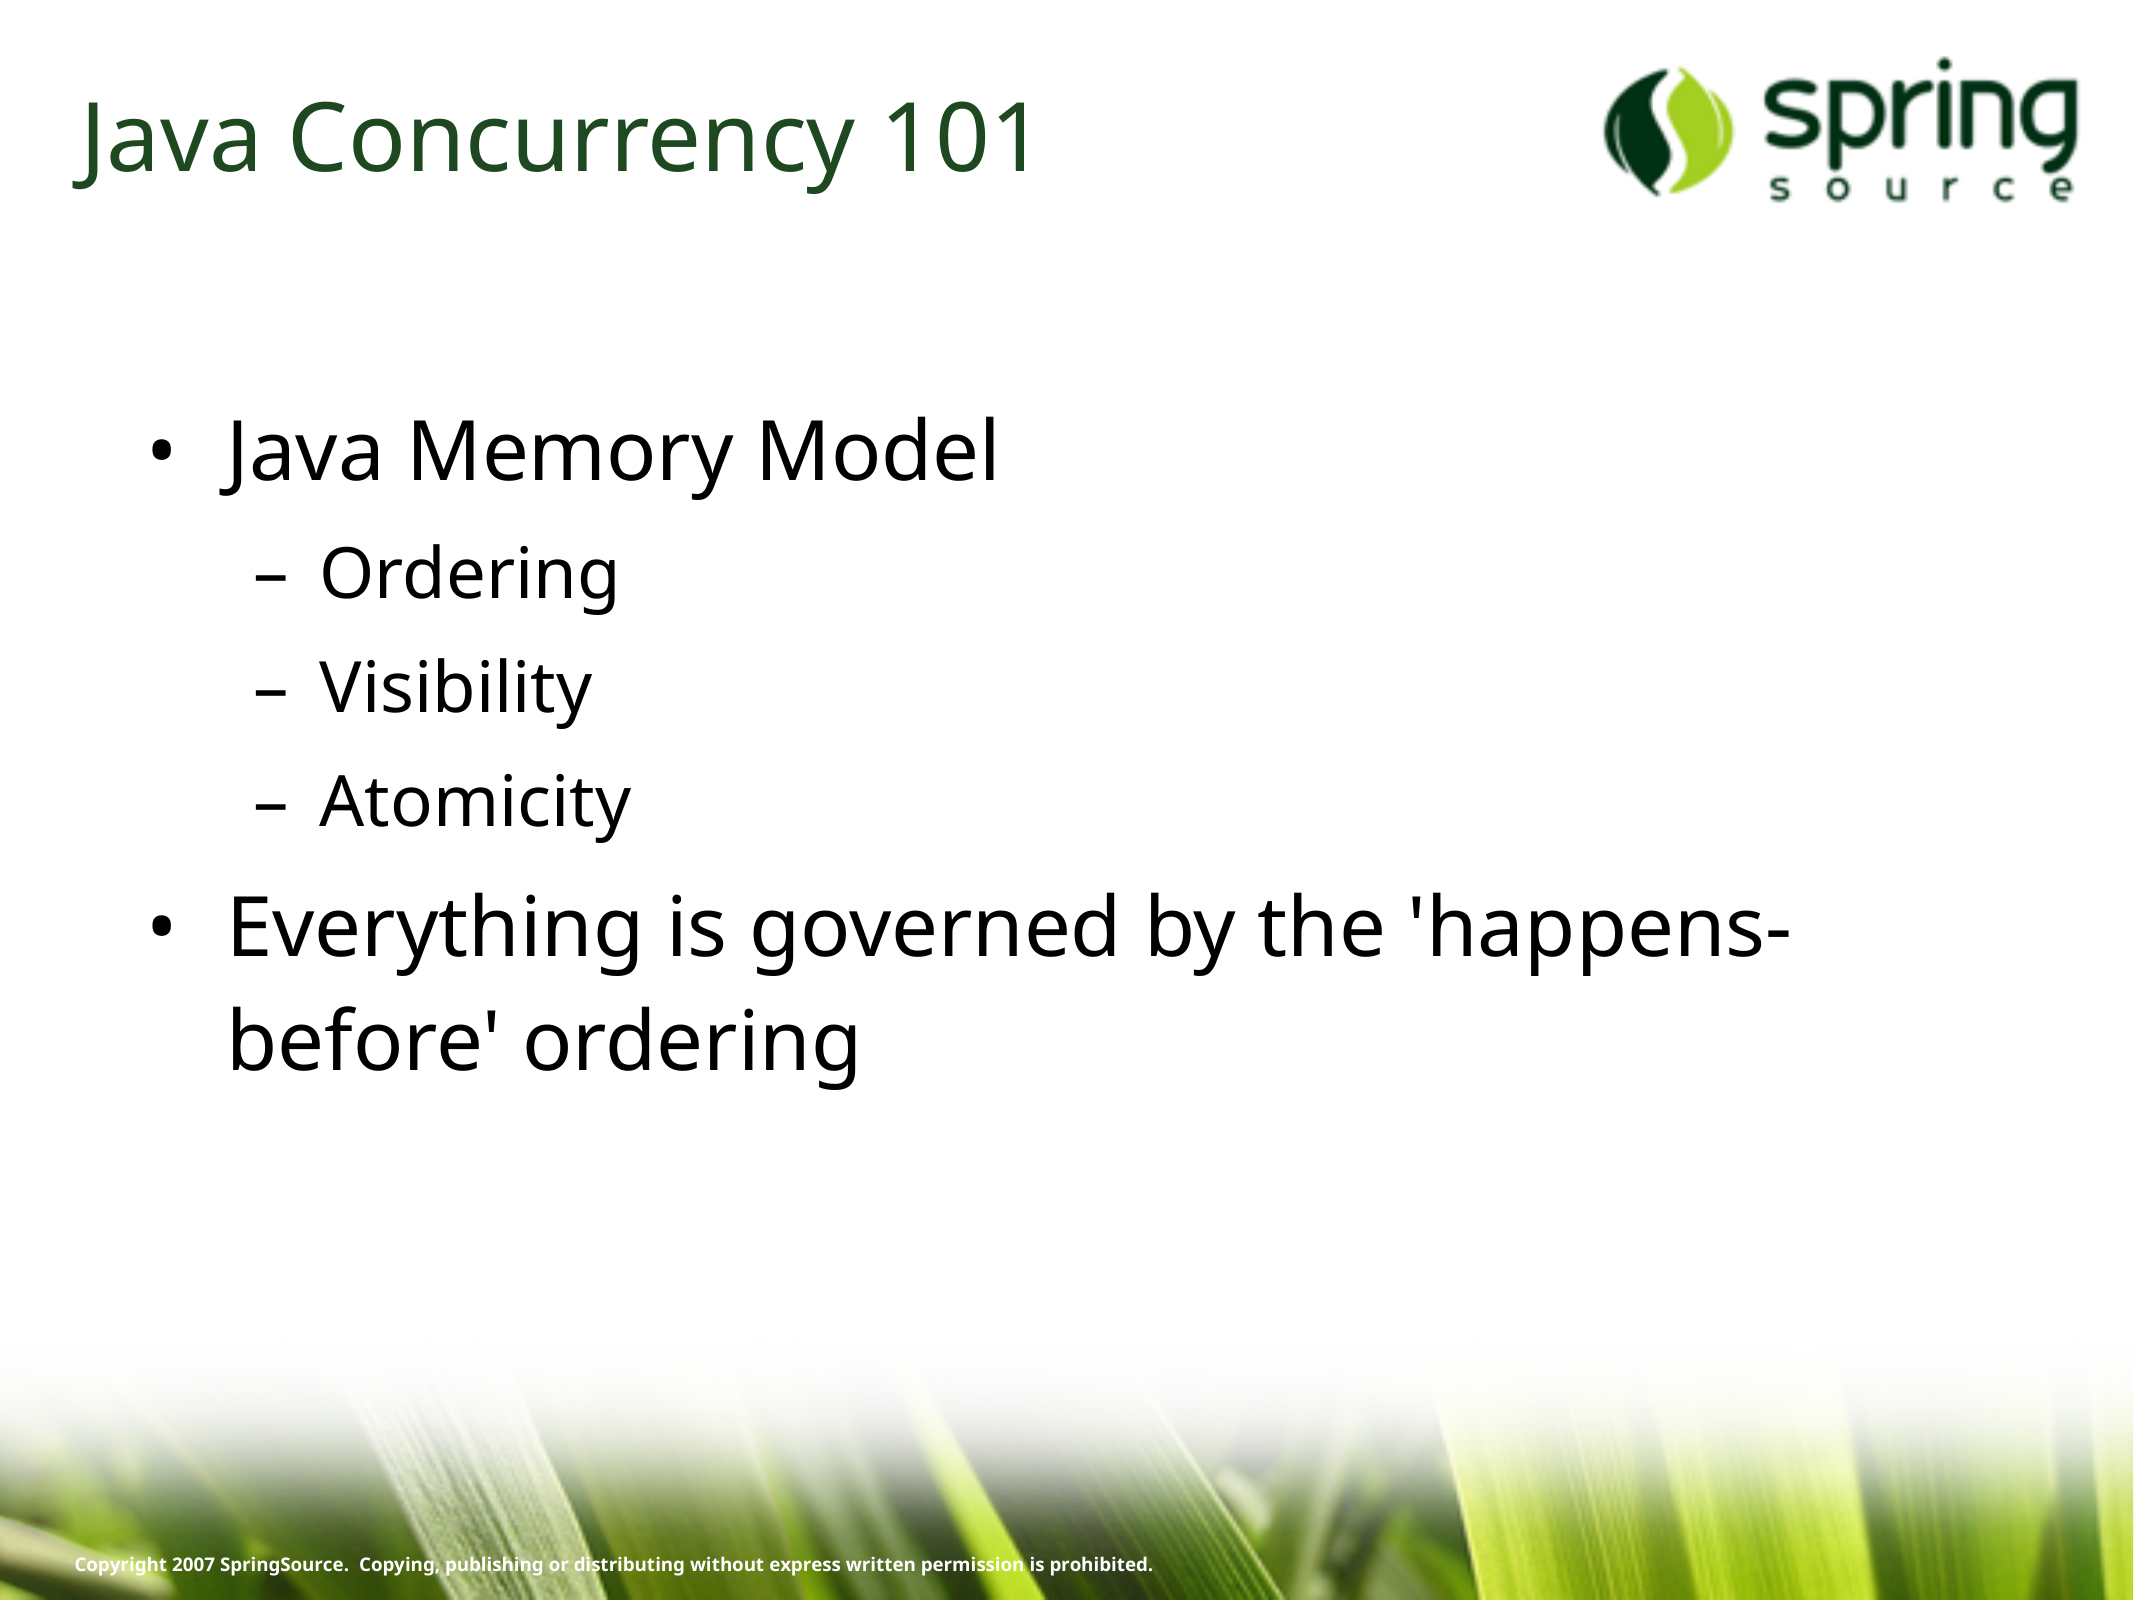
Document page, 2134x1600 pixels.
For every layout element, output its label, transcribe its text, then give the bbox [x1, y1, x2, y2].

picture [1555, 46, 2134, 224]
title Java Concurrency 101 [80, 16, 1548, 253]
list Java Memory Model Ordering Visibility Atomicity Everything is governed by the 'happens-before' ordering [146, 391, 1982, 1319]
picture [0, 1340, 2134, 1600]
